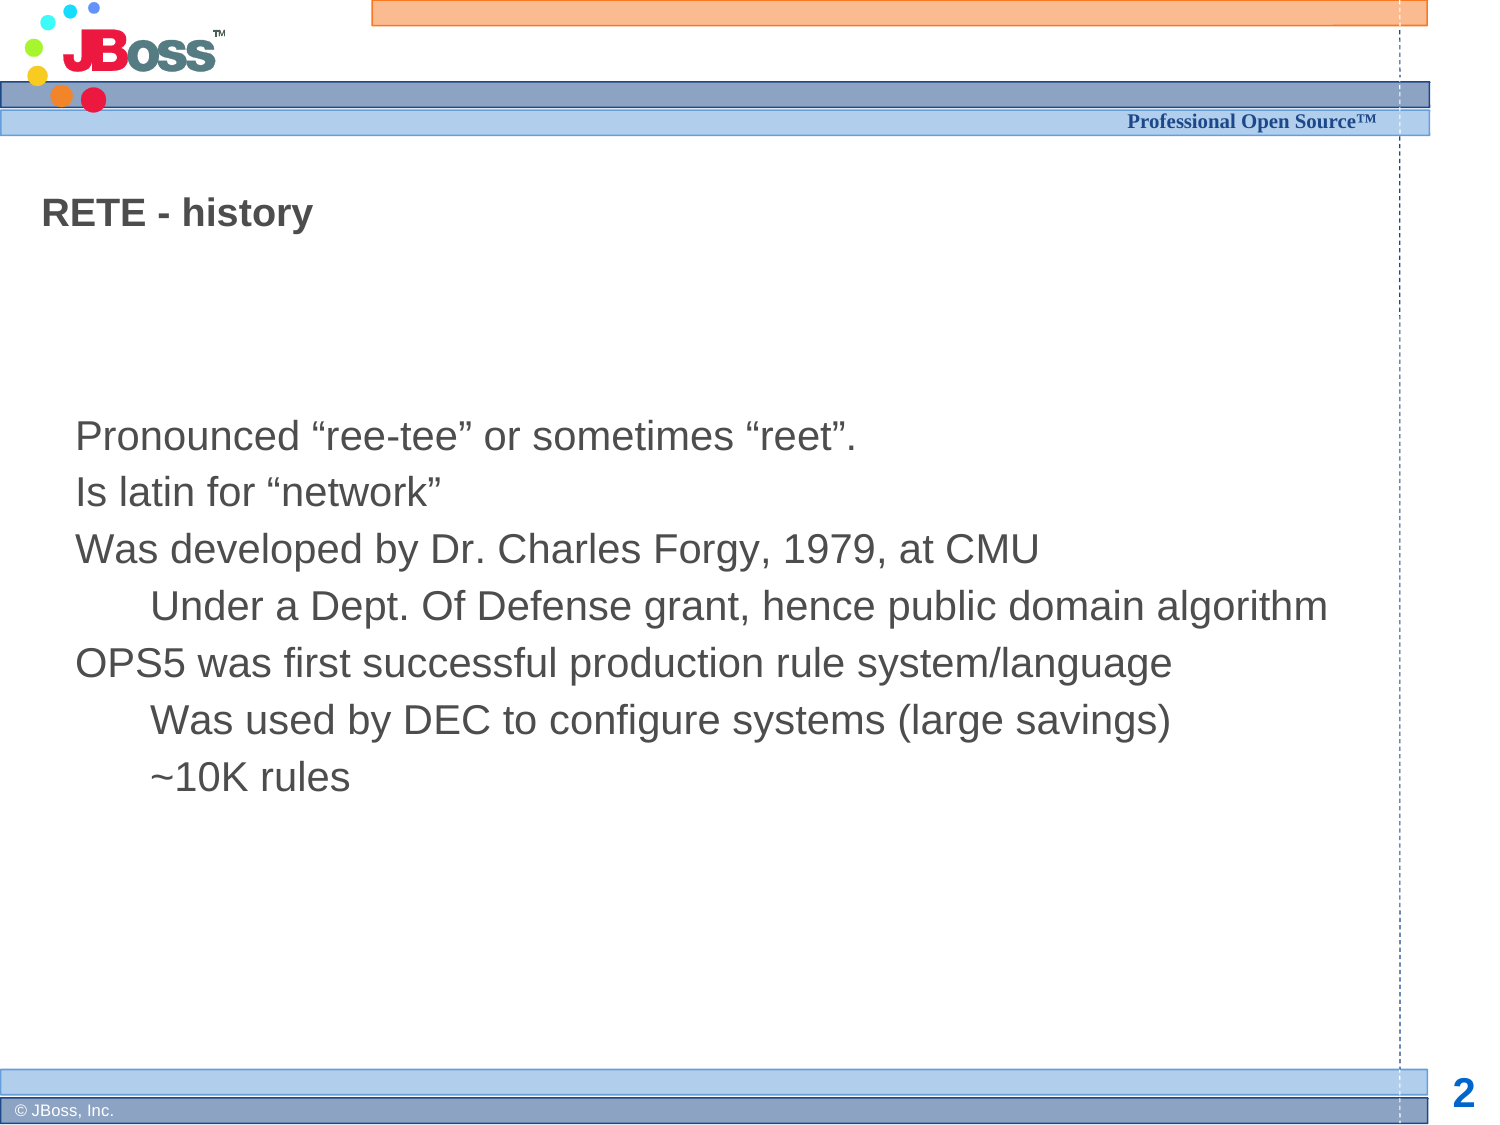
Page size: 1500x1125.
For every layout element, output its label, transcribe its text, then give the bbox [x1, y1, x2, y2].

subtitle Pronounced “ree-tee” or sometimes “reet”. Is latin for “network” Was developed by Dr. Charles Forgy, 1979, at CMU Under a Dept. Of Defense grant, hence public domain algorithm OPS5 was first successful production rule system/language Was used by DEC to configure systems (large savings) ~10K rules [75, 263, 1425, 1006]
title RETE - history [41, 129, 1329, 296]
